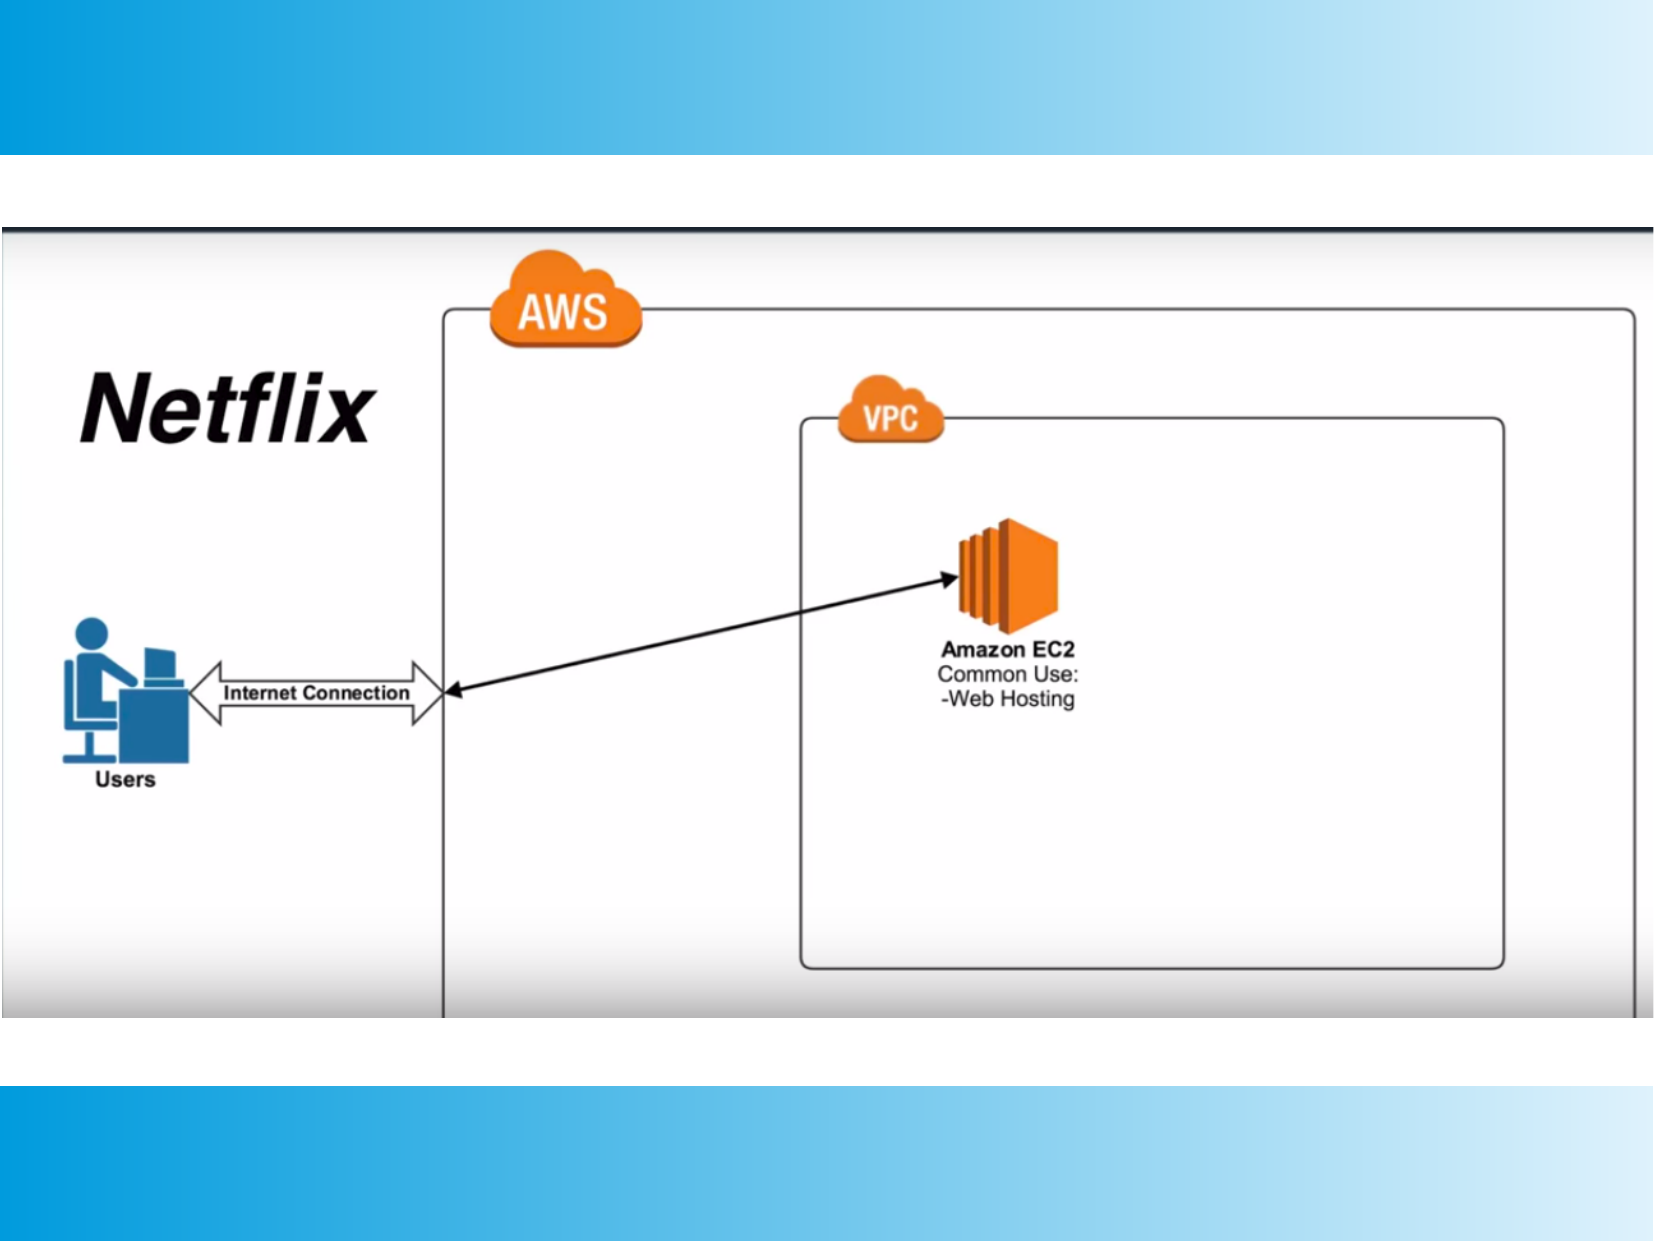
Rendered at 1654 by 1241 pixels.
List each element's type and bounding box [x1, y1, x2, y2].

picture [2, 227, 1654, 1018]
